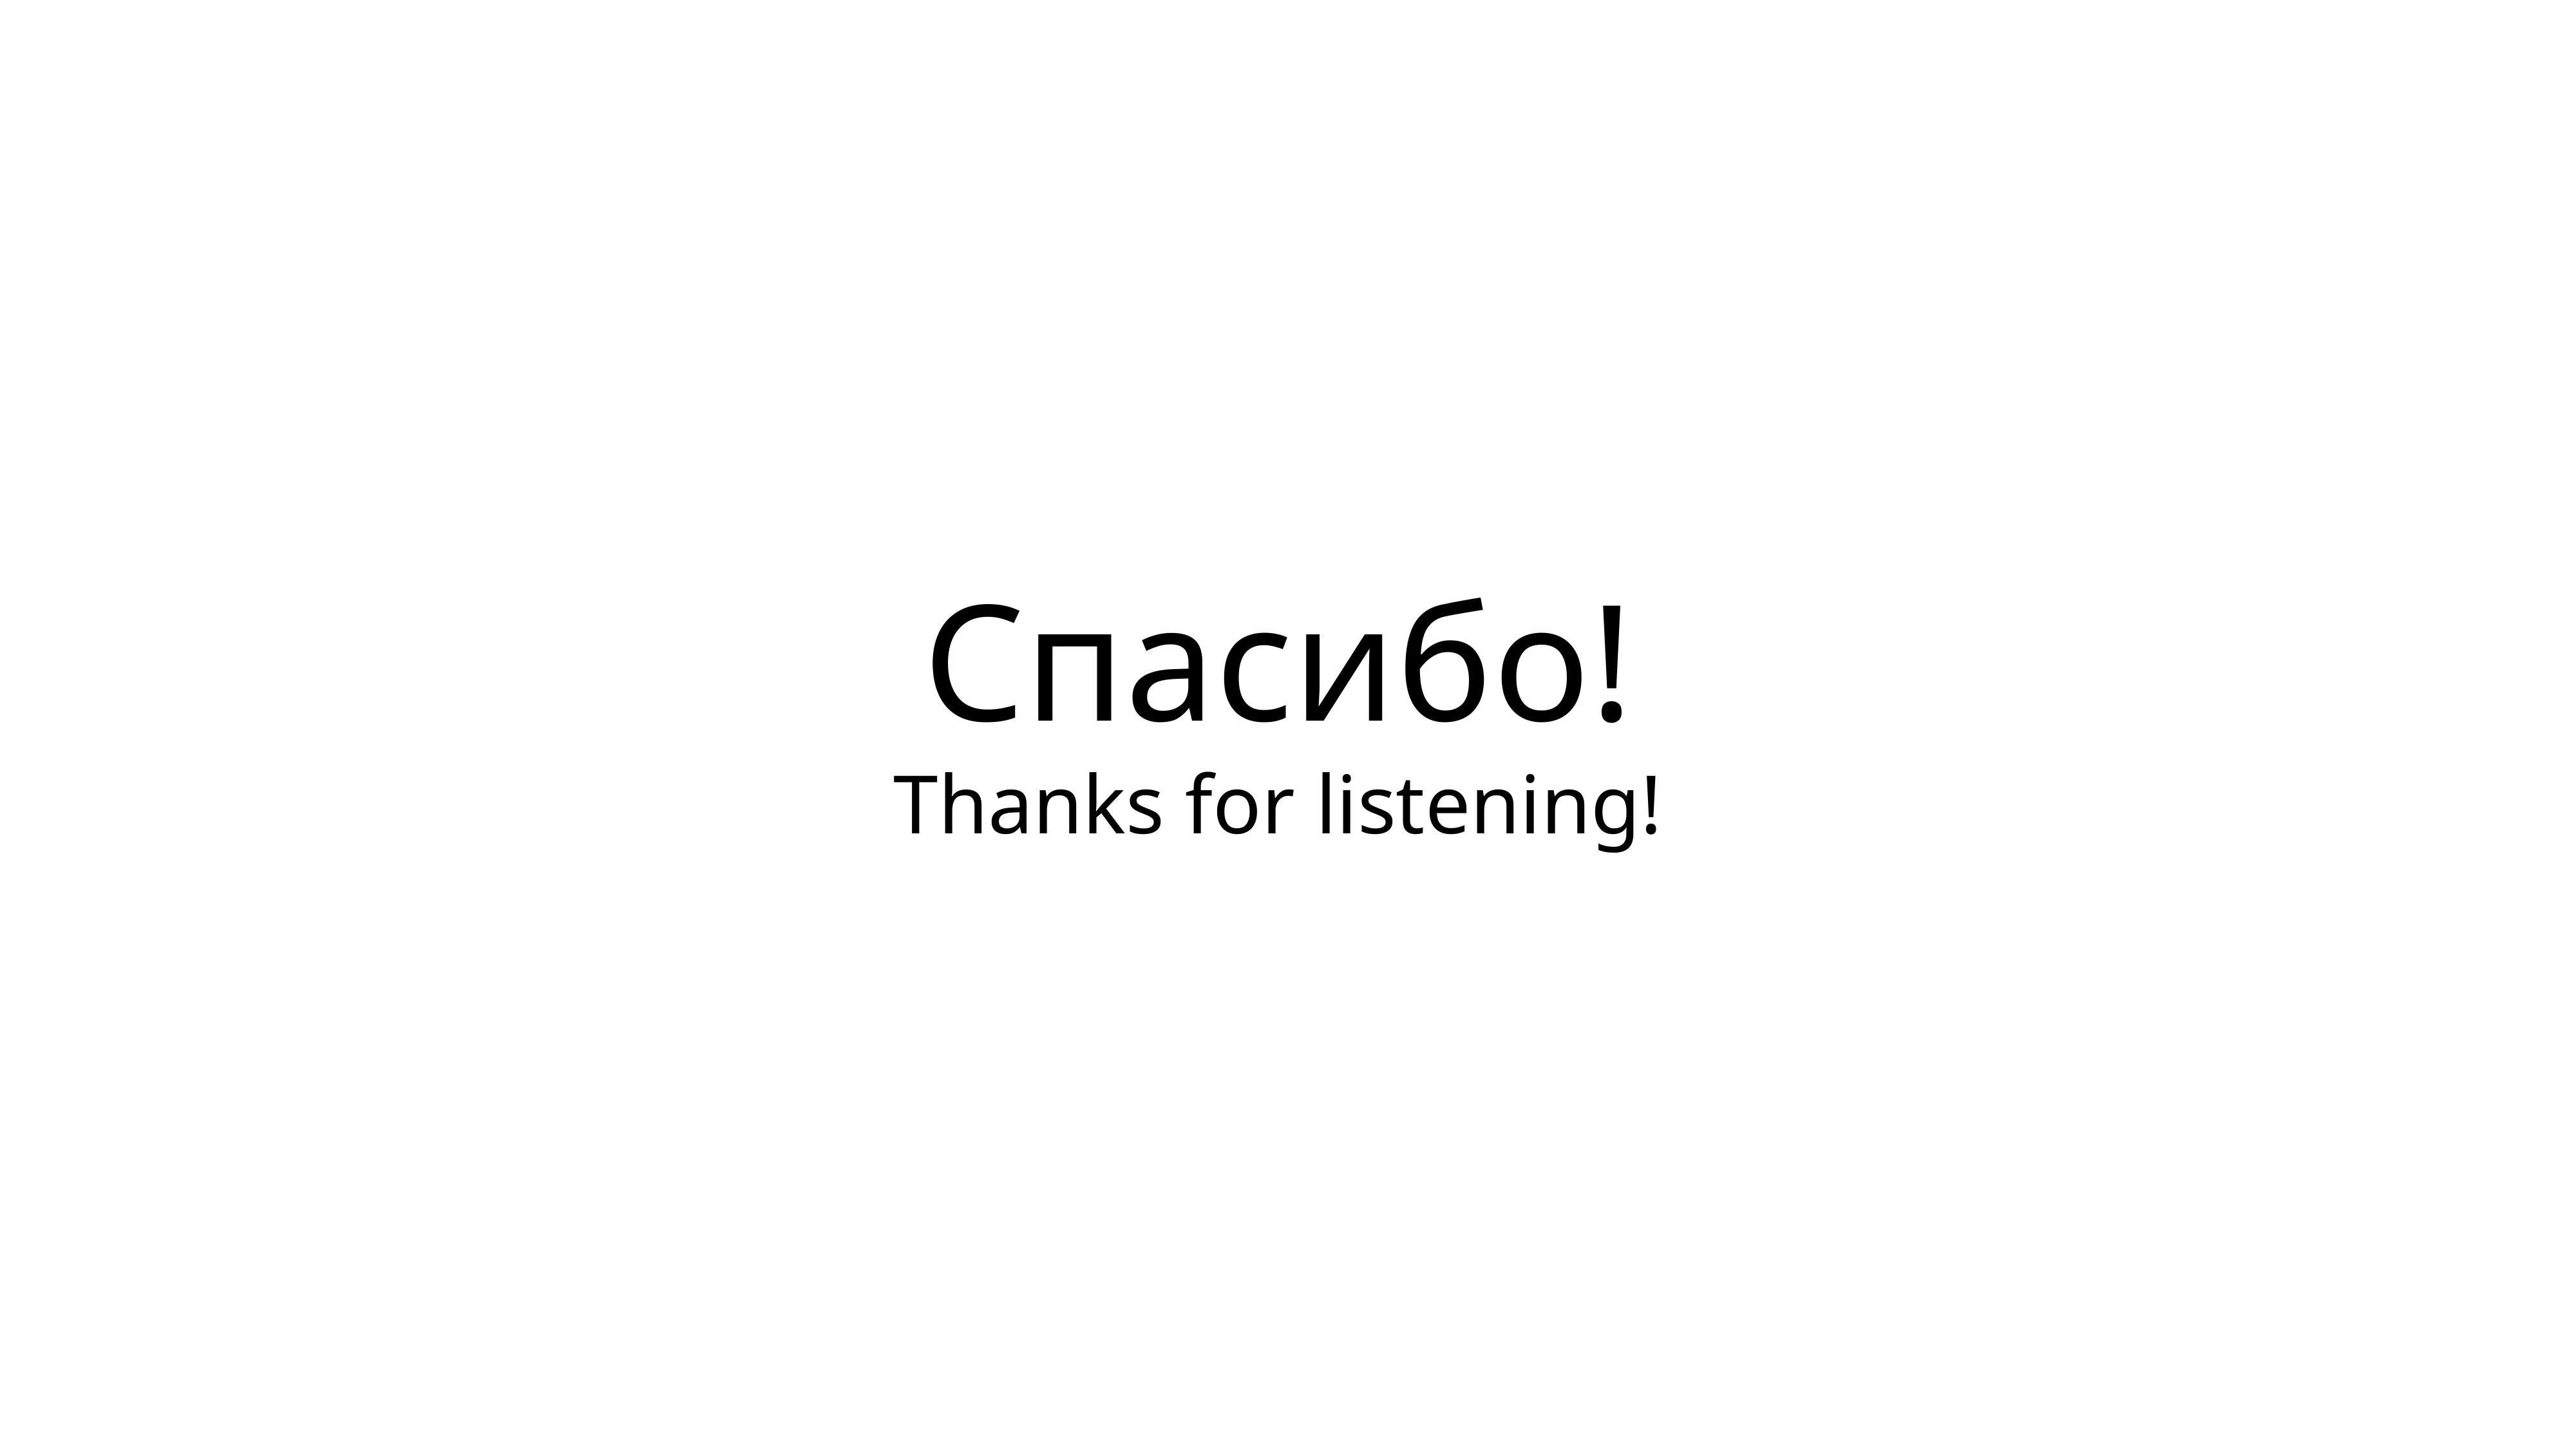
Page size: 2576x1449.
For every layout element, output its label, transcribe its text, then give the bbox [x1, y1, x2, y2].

title Спасибо! Thanks for listening! [310, 322, 2246, 1088]
